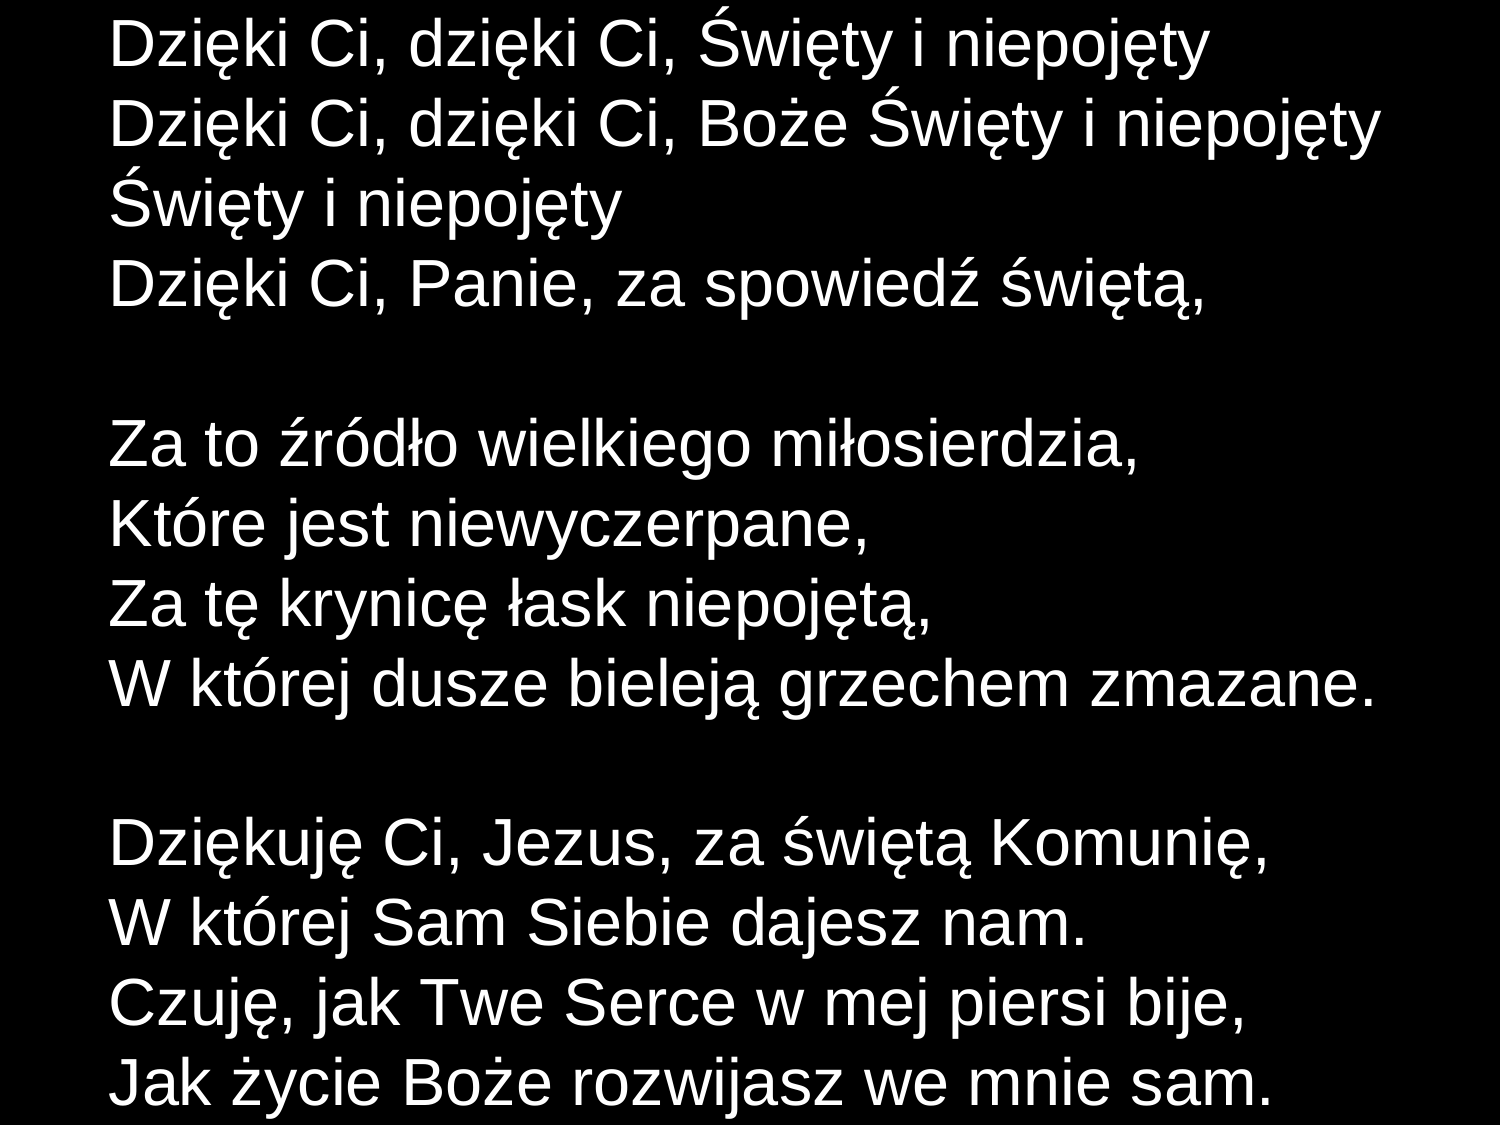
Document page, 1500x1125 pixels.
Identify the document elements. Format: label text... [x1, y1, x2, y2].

text_box Dzięki Ci, dzięki Ci, Święty i niepojęty Dzięki Ci, dzięki Ci, Boże Święty i niepojęty Święty i niepojęty Dzięki Ci, Panie, za spowiedź świętą, Za to źródło wielkiego miłosierdzia, Które jest niewyczerpane, Za tę krynicę łask niepojętą, W której dusze bieleją grzechem zmazane. Dziękuję Ci, Jezus, za świętą Komunię, W której Sam Siebie dajesz nam. Czuję, jak Twe Serce w mej piersi bije, Jak życie Boże rozwijasz we mnie sam. [93, 0, 1465, 1125]
